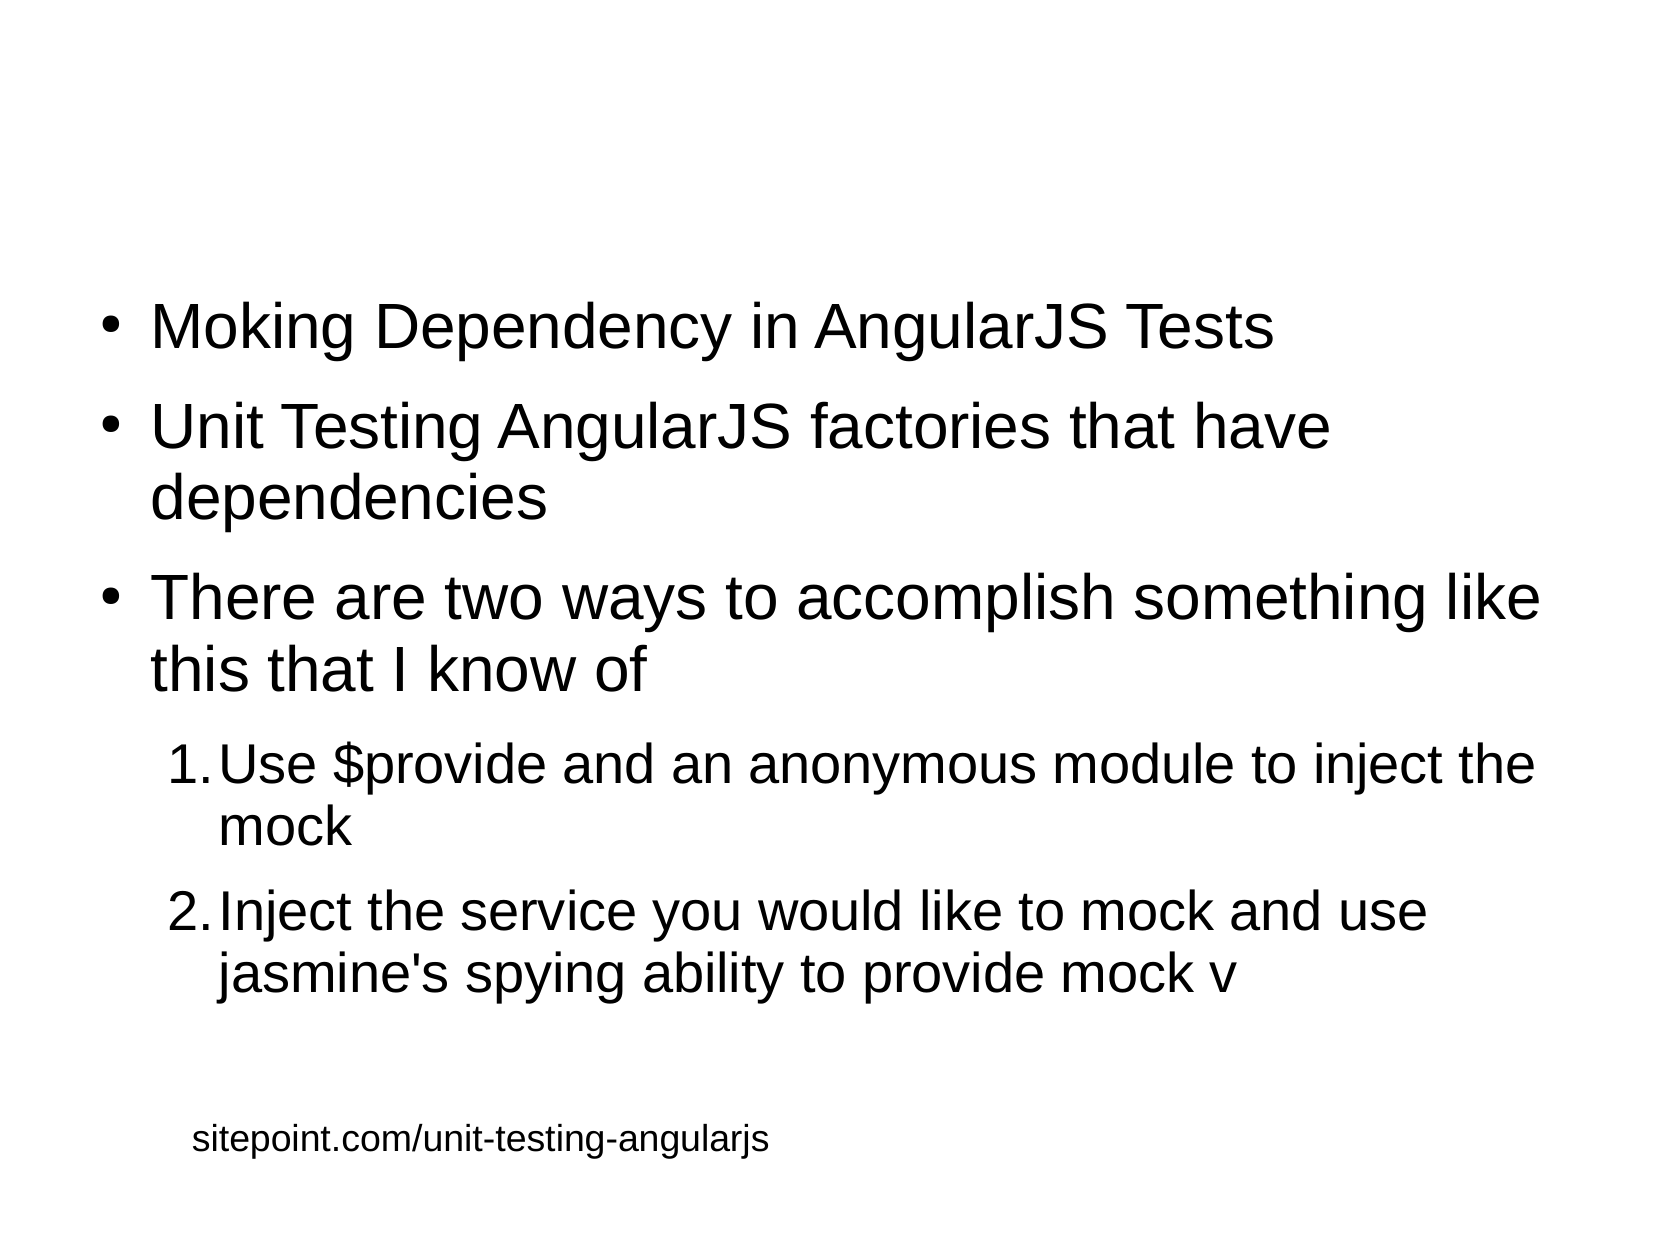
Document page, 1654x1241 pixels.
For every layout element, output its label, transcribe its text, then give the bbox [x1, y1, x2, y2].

list Moking Dependency in AngularJS Tests Unit Testing AngularJS factories that have dependencies There are two ways to accomplish something like this that I know of Use $provide and an anonymous module to inject the mock Inject the service you would like to mock and use jasmine's spying ability to provide mock v [82, 290, 1571, 1010]
text_box sitepoint.com/unit-testing-angularjs [177, 1110, 785, 1168]
